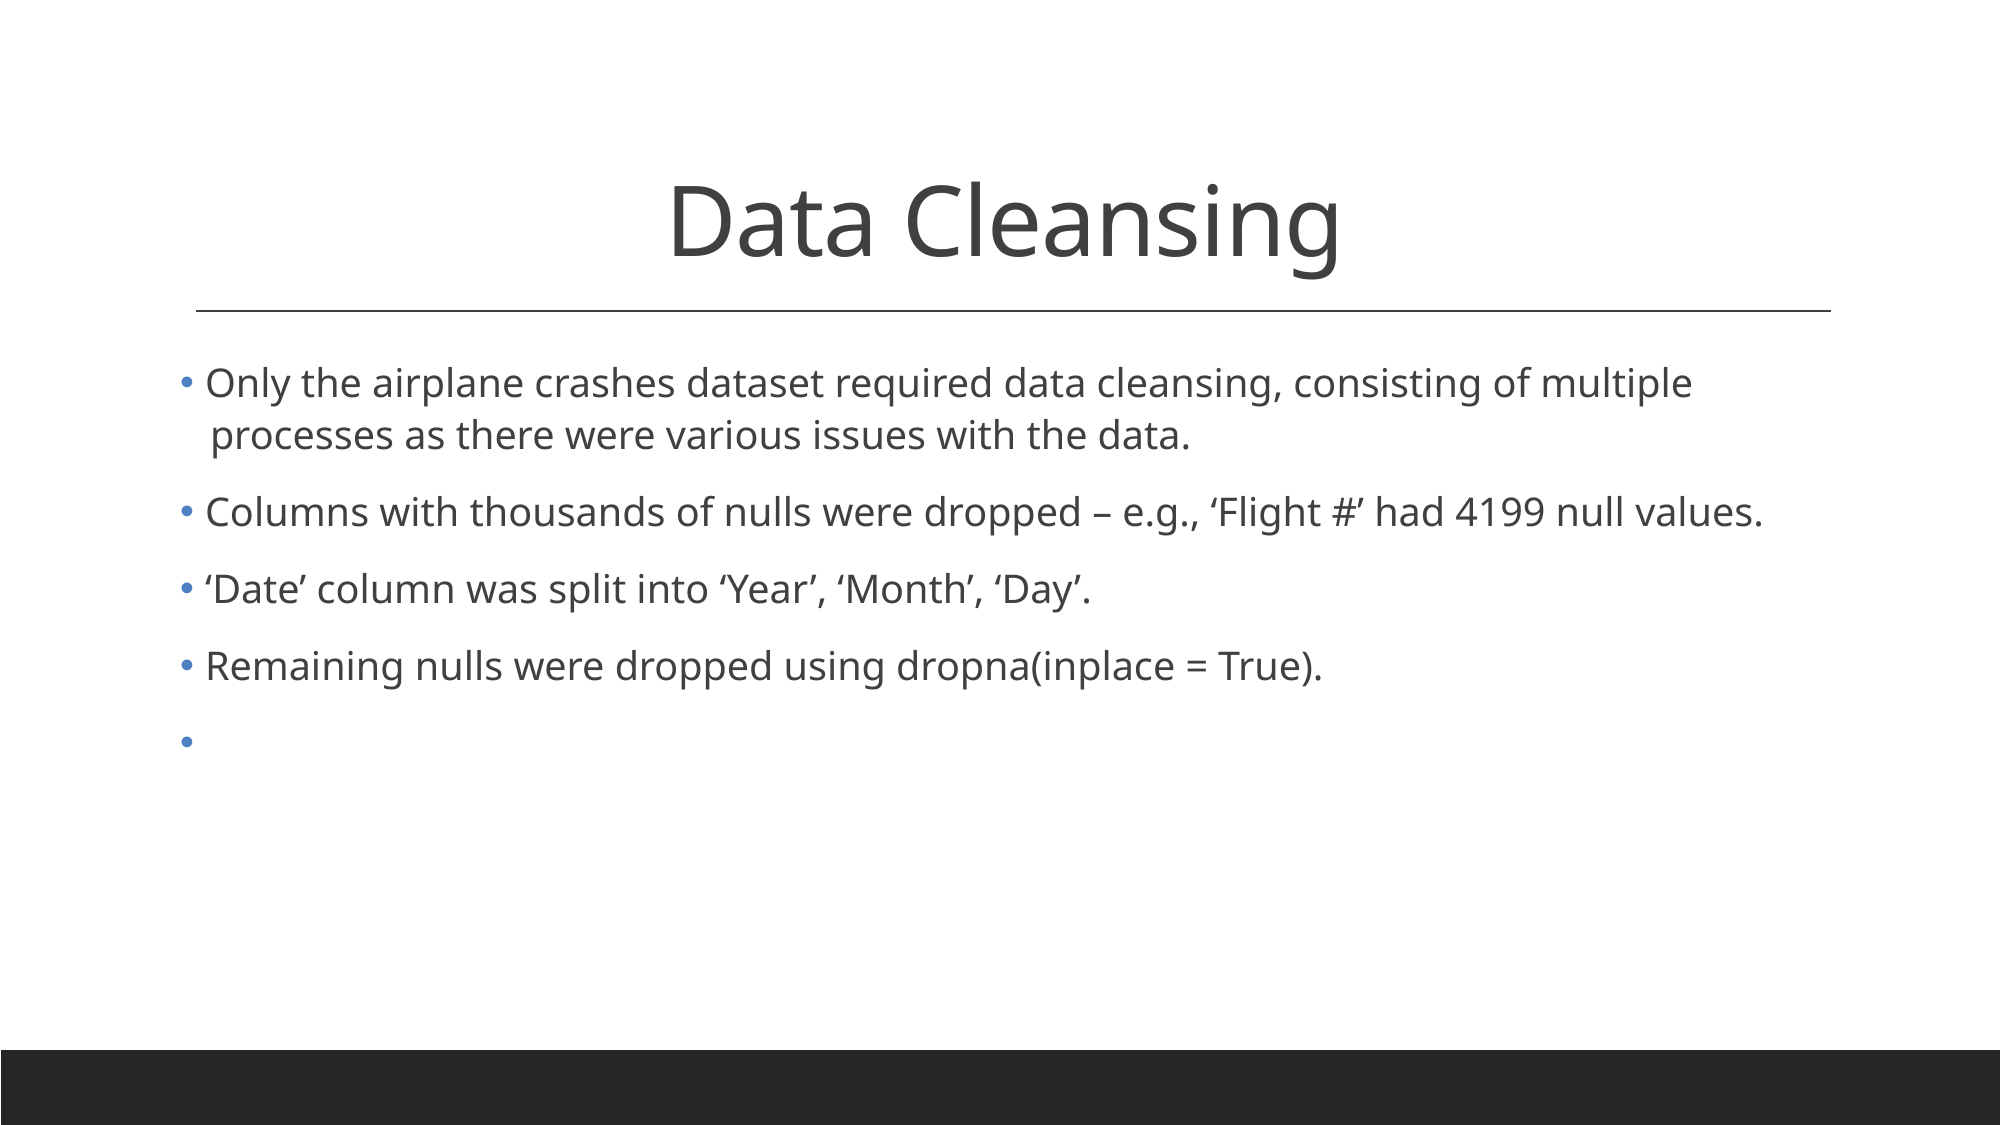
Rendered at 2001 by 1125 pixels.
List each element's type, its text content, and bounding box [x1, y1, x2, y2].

list Only the airplane crashes dataset required data cleansing, consisting of multiple processes as there were various issues with the data. Columns with thousands of nulls were dropped – e.g., ‘Flight #’ had 4199 null values. ‘Date’ column was split into ‘Year’, ‘Month’, ‘Day’. Remaining nulls were dropped using dropna(inplace = True). [180, 345, 1831, 963]
title Data Cleansing [180, 47, 1831, 286]
